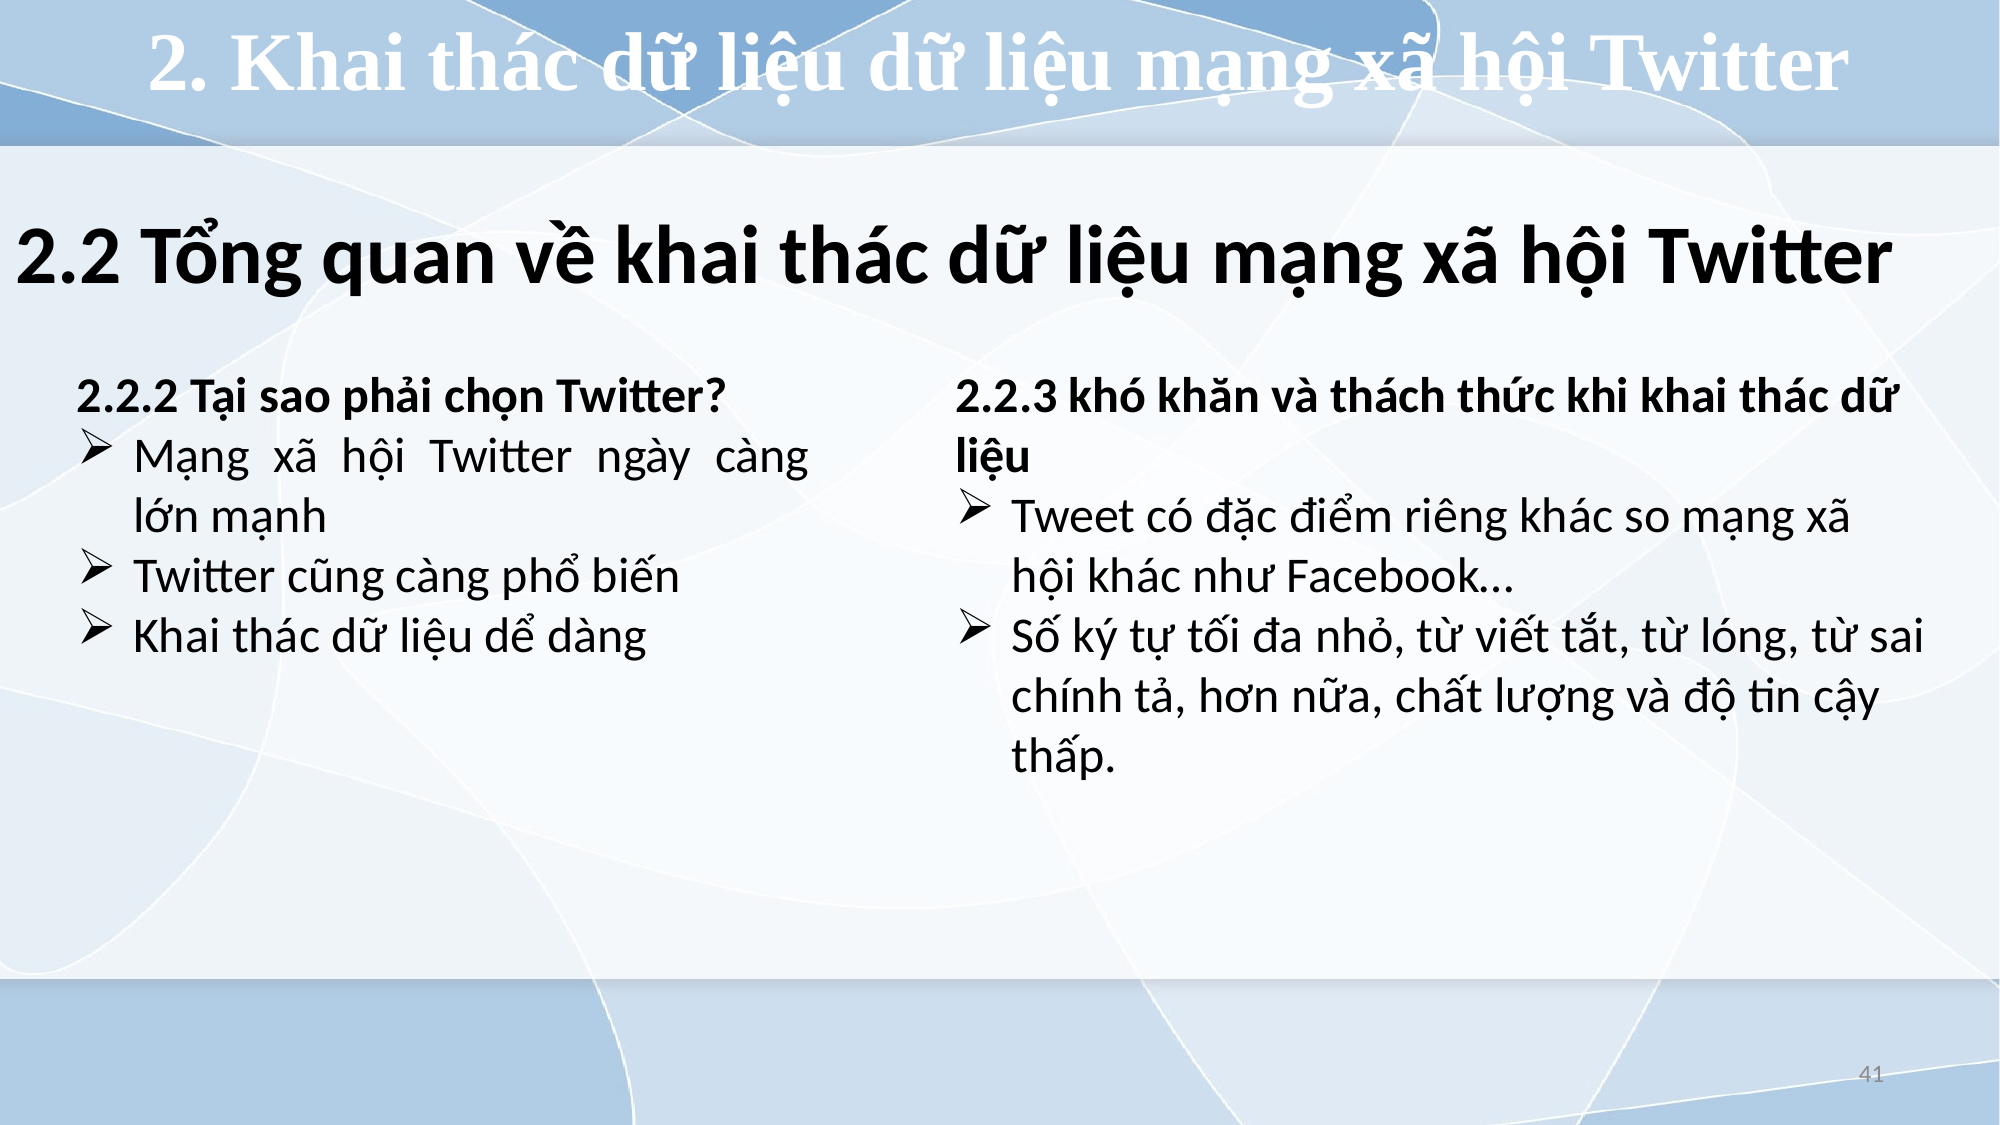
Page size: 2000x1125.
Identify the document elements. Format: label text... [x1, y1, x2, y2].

title 2.2 Tổng quan về khai thác dữ liệu mạng xã hội Twitter [0, 200, 1988, 400]
slide_number <number> [1432, 1042, 1900, 1103]
text_box 2. Khai thác dữ liệu dữ liệu mạng xã hội Twitter [0, 0, 2000, 115]
text_box 2.2.3 khó khăn và thách thức khi khai thác dữ liệu Tweet có đặc điểm riêng khác so mạng xã hội khác như Facebook… Số ký tự tối đa nhỏ, từ viết tắt, từ lóng, từ sai chính tả, hơn nữa, chất lượng và độ tin cậy thấp. [940, 355, 1941, 850]
text_box 2.2.2 Tại sao phải chọn Twitter? Mạng xã hội Twitter ngày càng lớn mạnh Twitter cũng càng phổ biến Khai thác dữ liệu dể dàng [62, 355, 825, 670]
